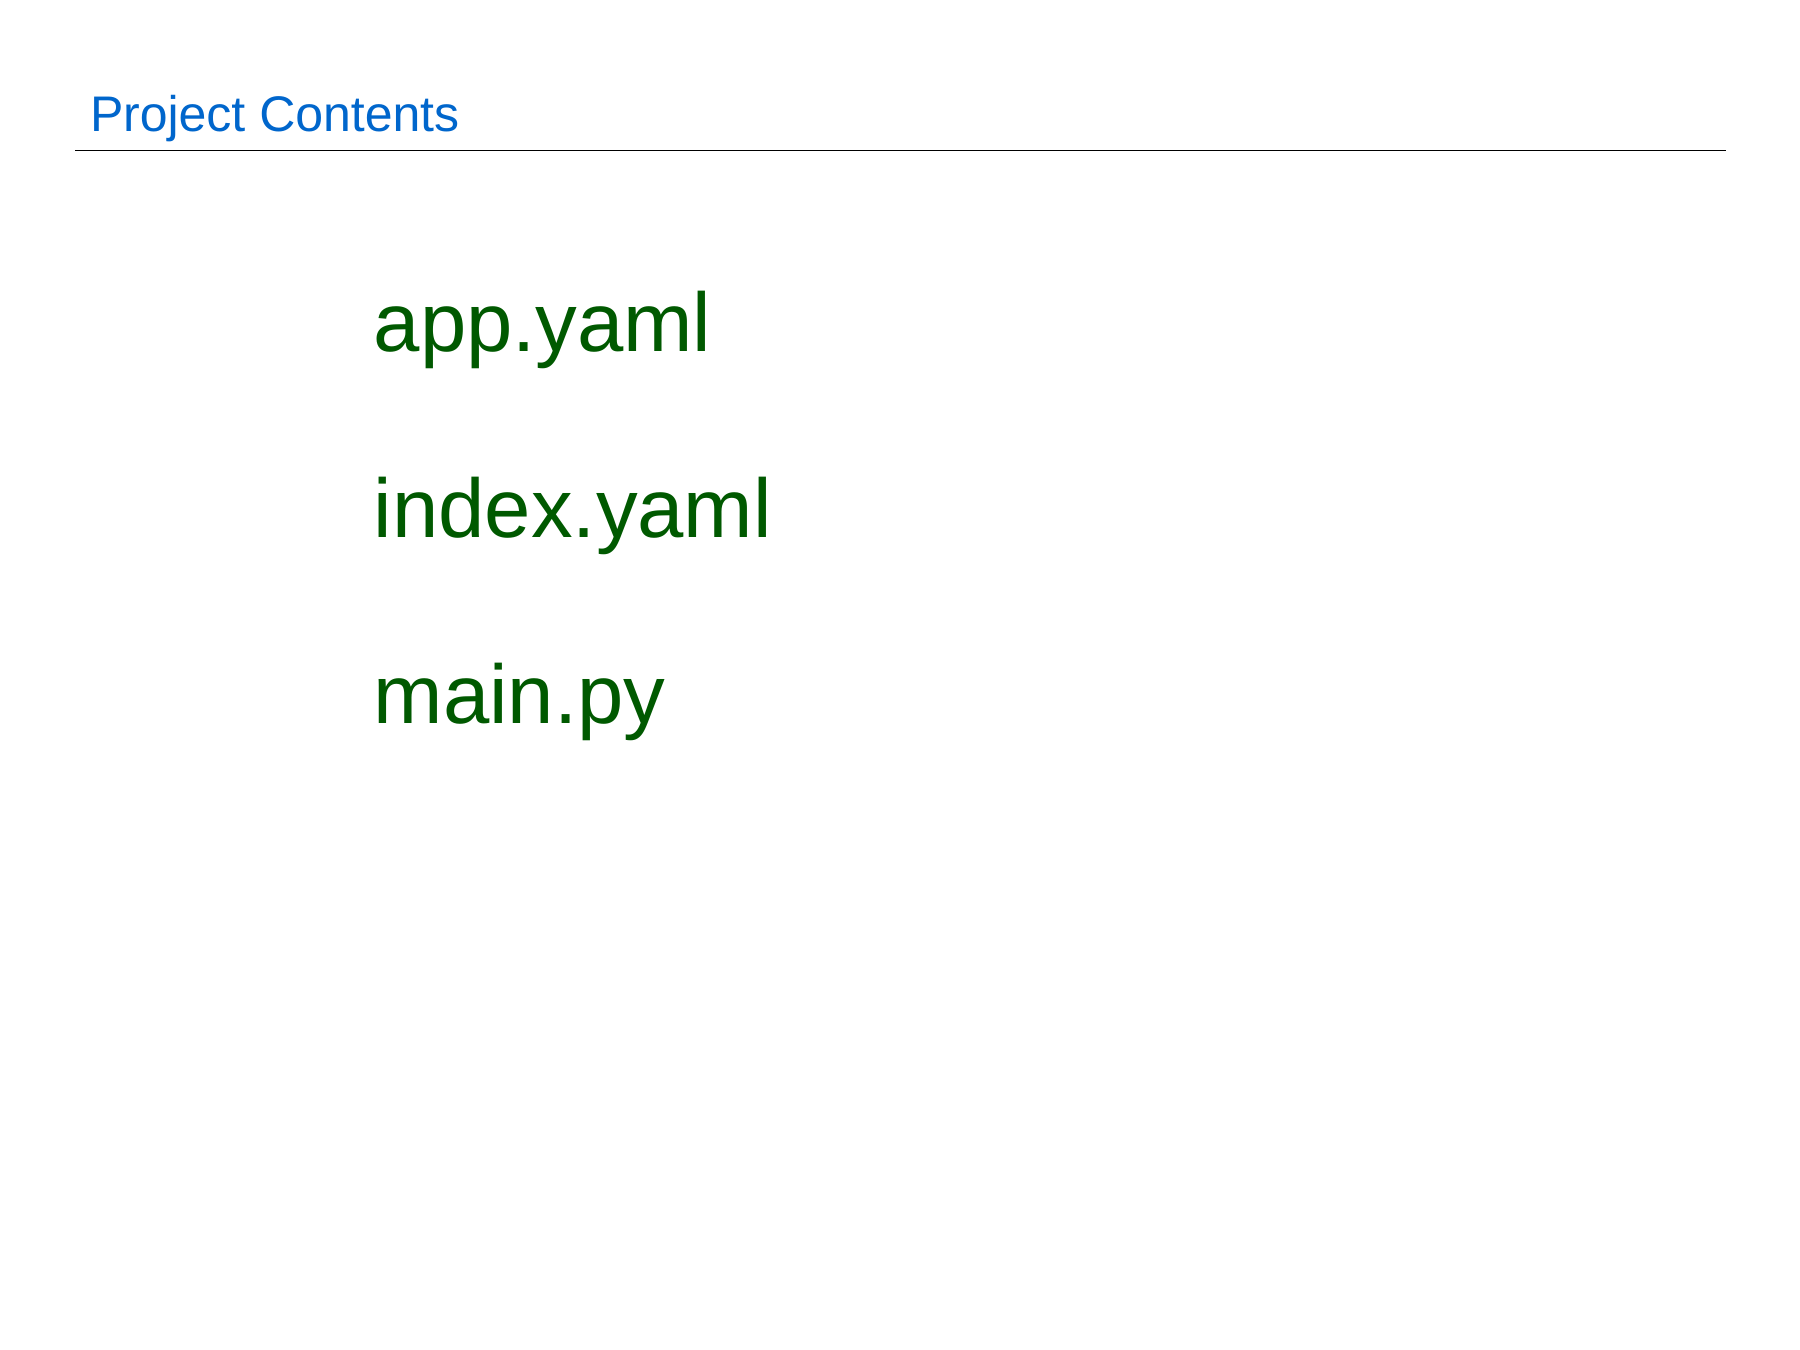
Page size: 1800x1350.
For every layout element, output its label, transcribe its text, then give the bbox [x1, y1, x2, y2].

title Project Contents [90, 83, 1710, 149]
text_box app.yaml index.yaml main.py [359, 269, 1441, 750]
